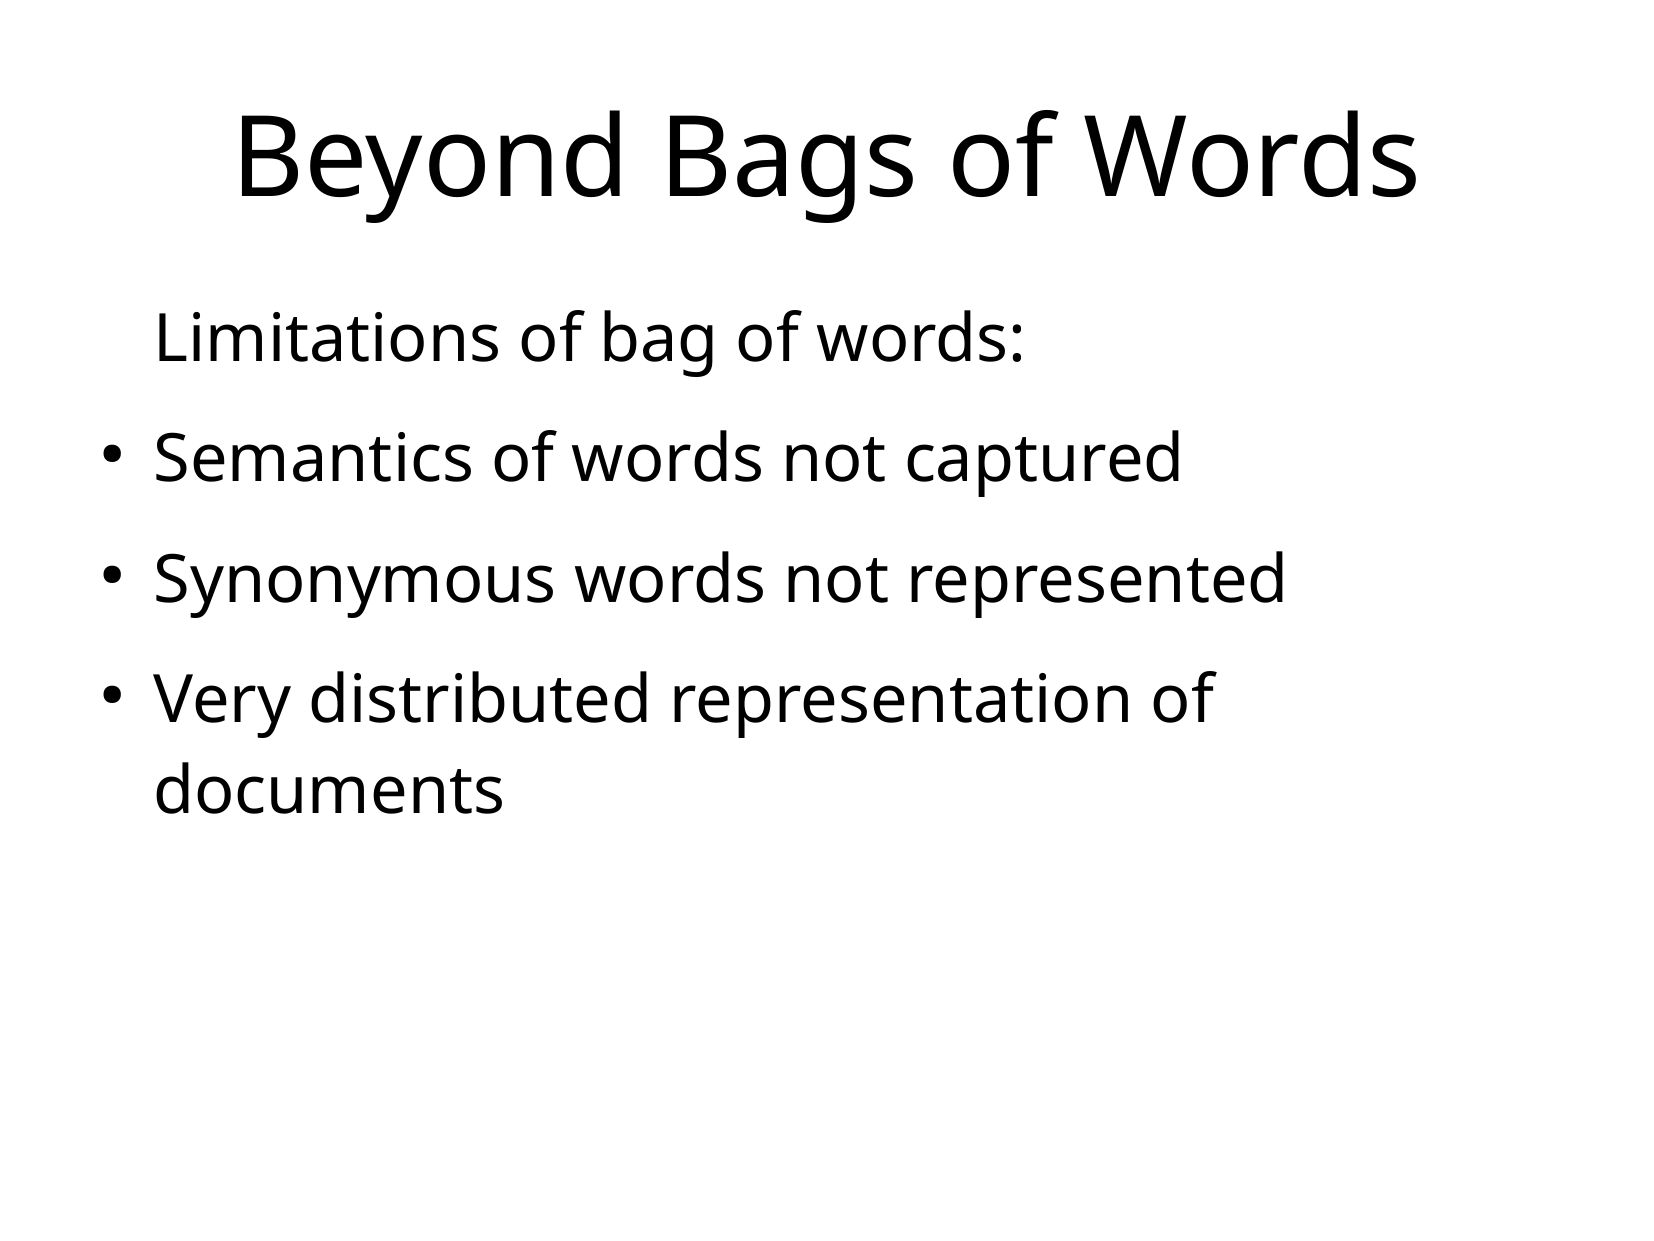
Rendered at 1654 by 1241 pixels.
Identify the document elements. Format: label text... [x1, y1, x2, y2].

title Beyond Bags of Words [82, 49, 1571, 257]
list Limitations of bag of words: Semantics of words not captured Synonymous words not represented Very distributed representation of documents [82, 290, 1571, 1010]
